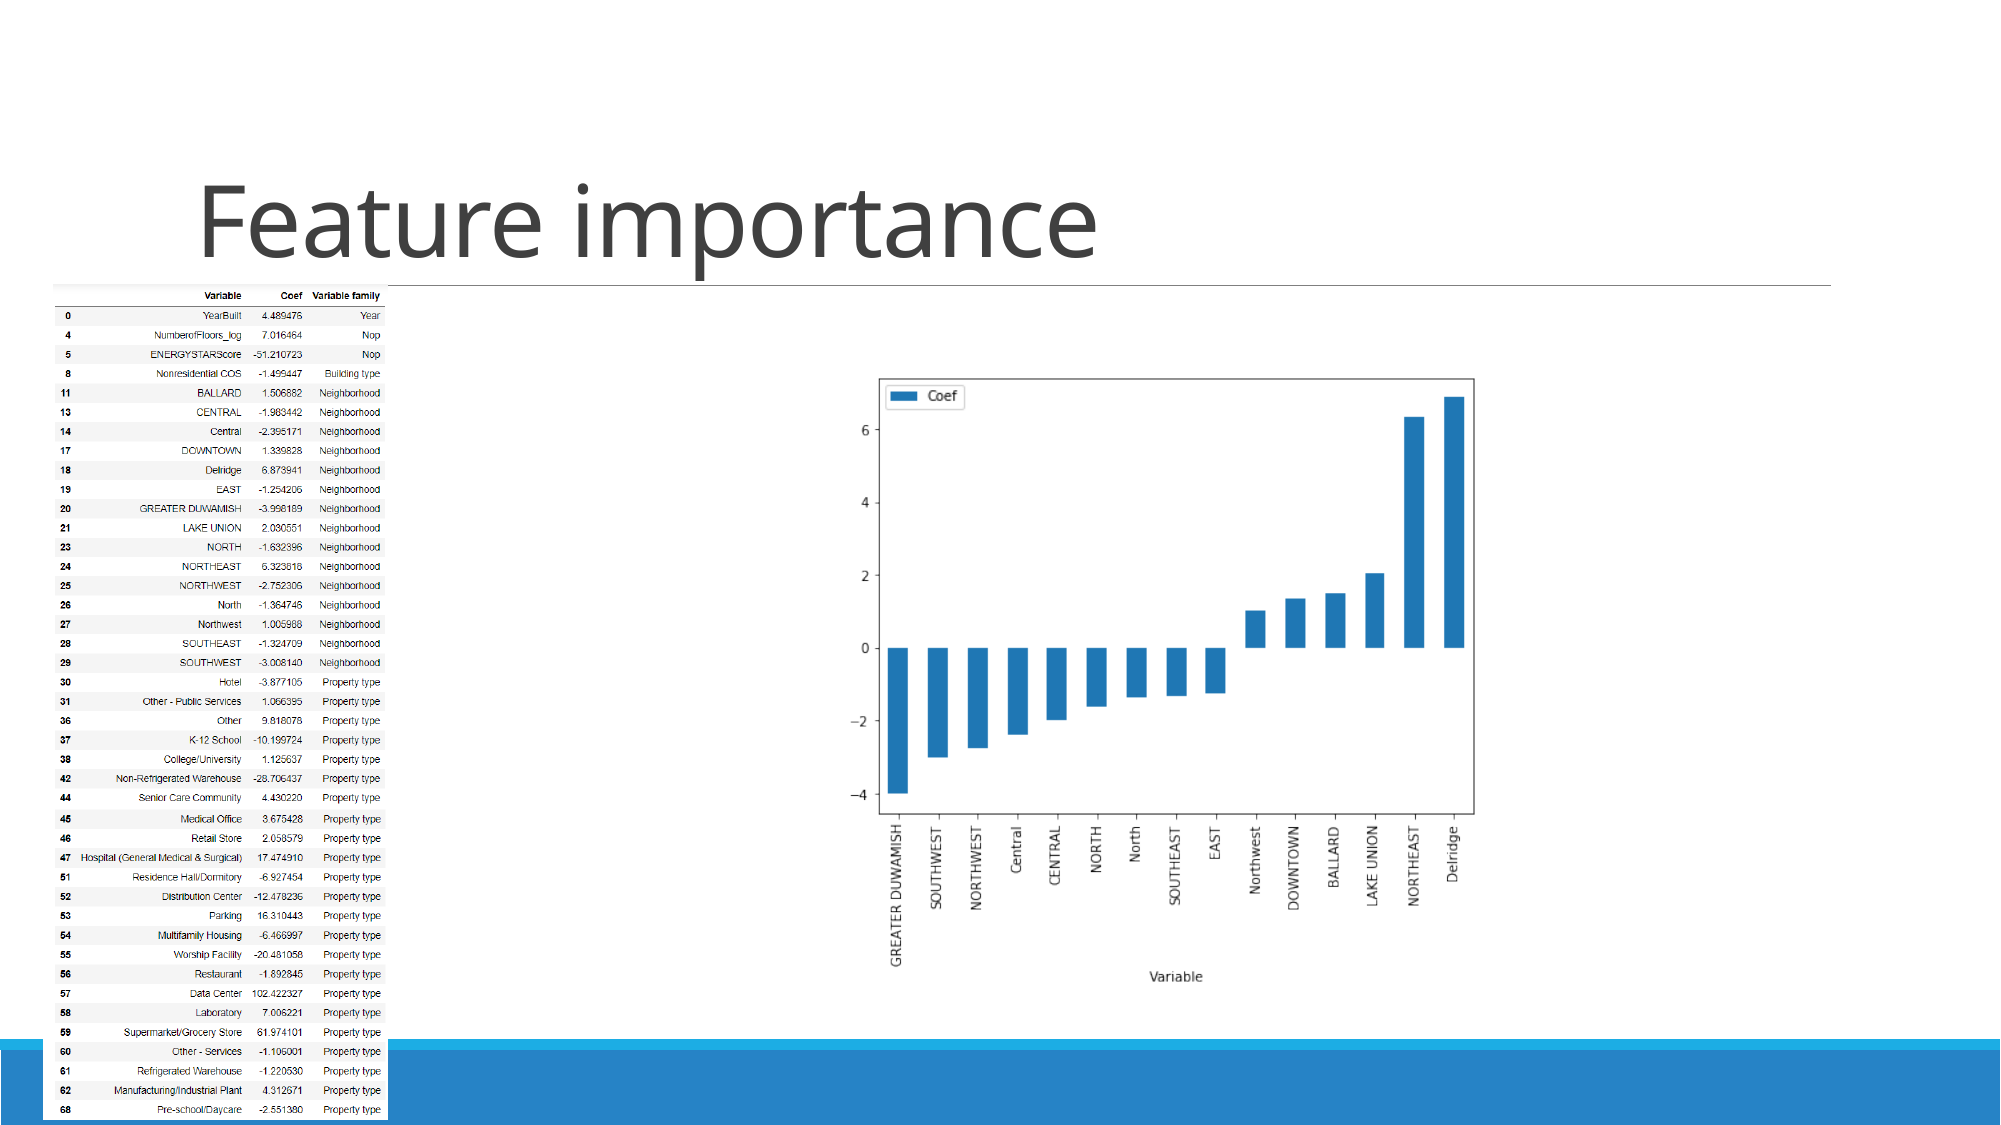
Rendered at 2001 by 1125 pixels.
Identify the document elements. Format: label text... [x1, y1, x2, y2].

picture [43, 808, 388, 1120]
picture [840, 369, 1483, 994]
picture [53, 285, 388, 807]
title Feature importance [180, 47, 1831, 286]
